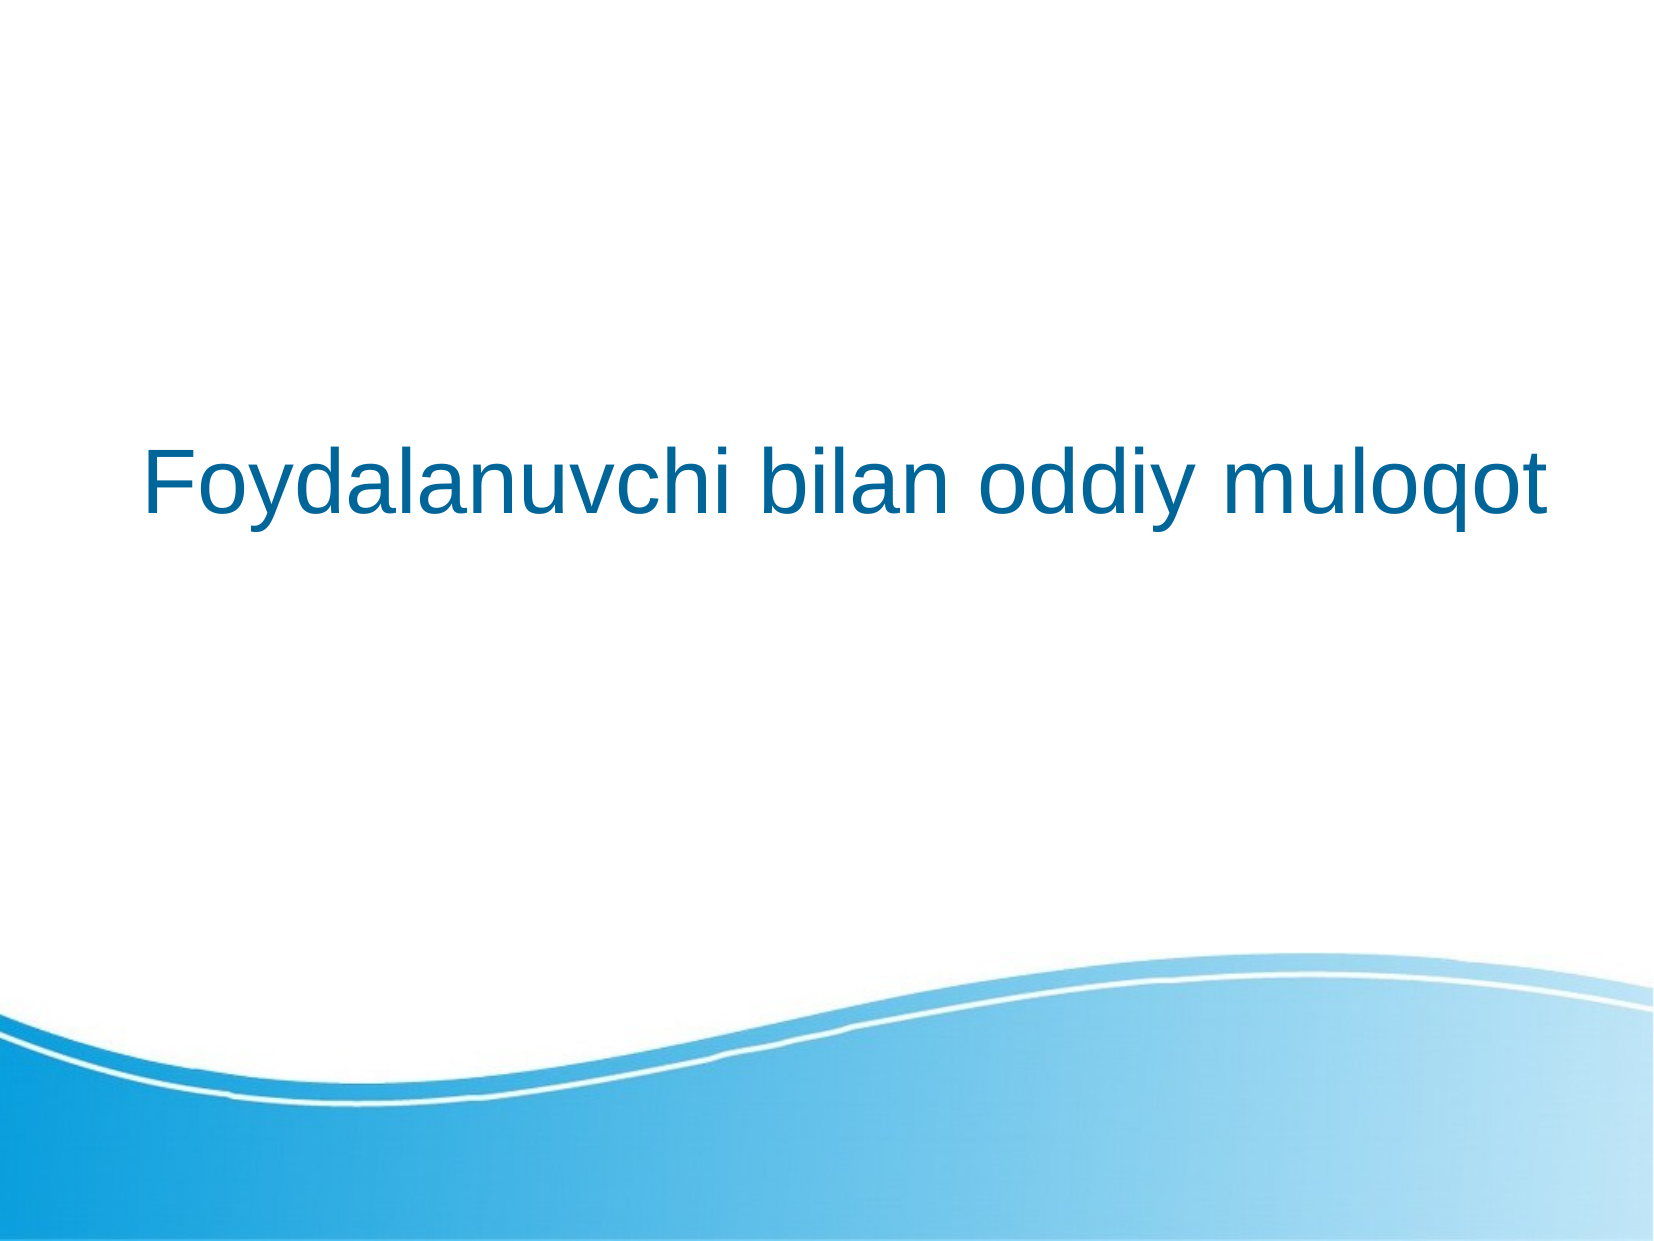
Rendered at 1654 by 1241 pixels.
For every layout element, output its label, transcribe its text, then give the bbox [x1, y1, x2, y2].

title Foydalanuvchi bilan oddiy muloqot [101, 377, 1591, 586]
picture [0, 952, 1654, 1241]
